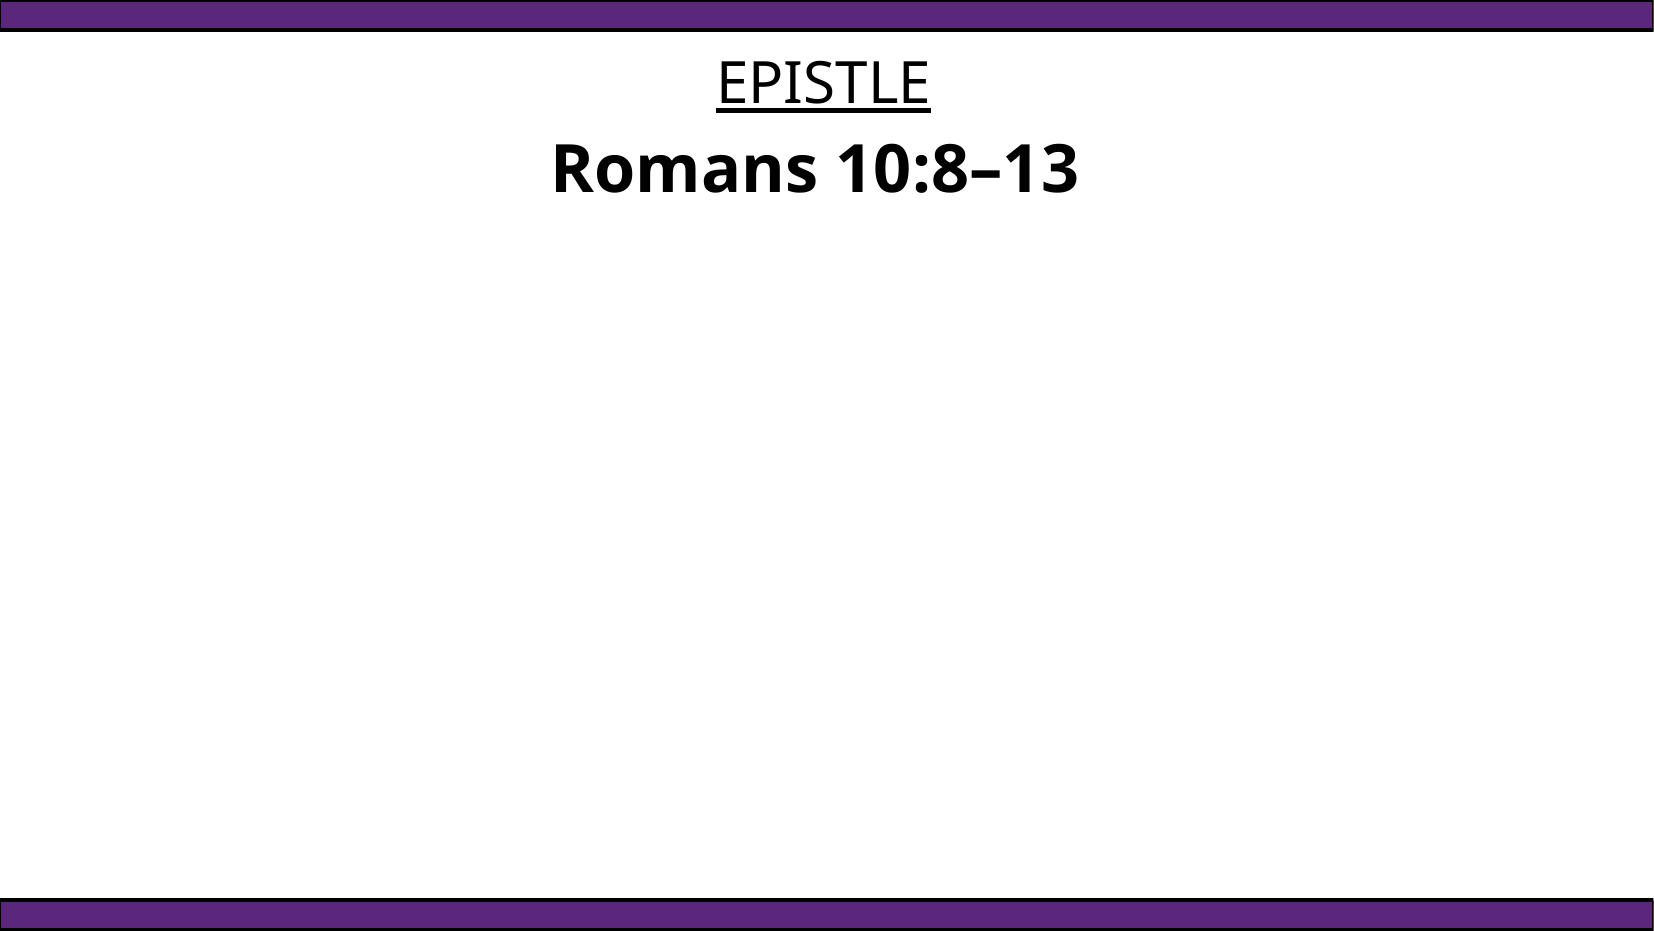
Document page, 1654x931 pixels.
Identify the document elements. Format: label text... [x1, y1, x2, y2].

picture [0, 31, 1654, 900]
text_box [0, 0, 1654, 31]
text_box EPISTLE Romans 10:8–13 [58, 34, 1589, 271]
text_box [0, 900, 1654, 931]
